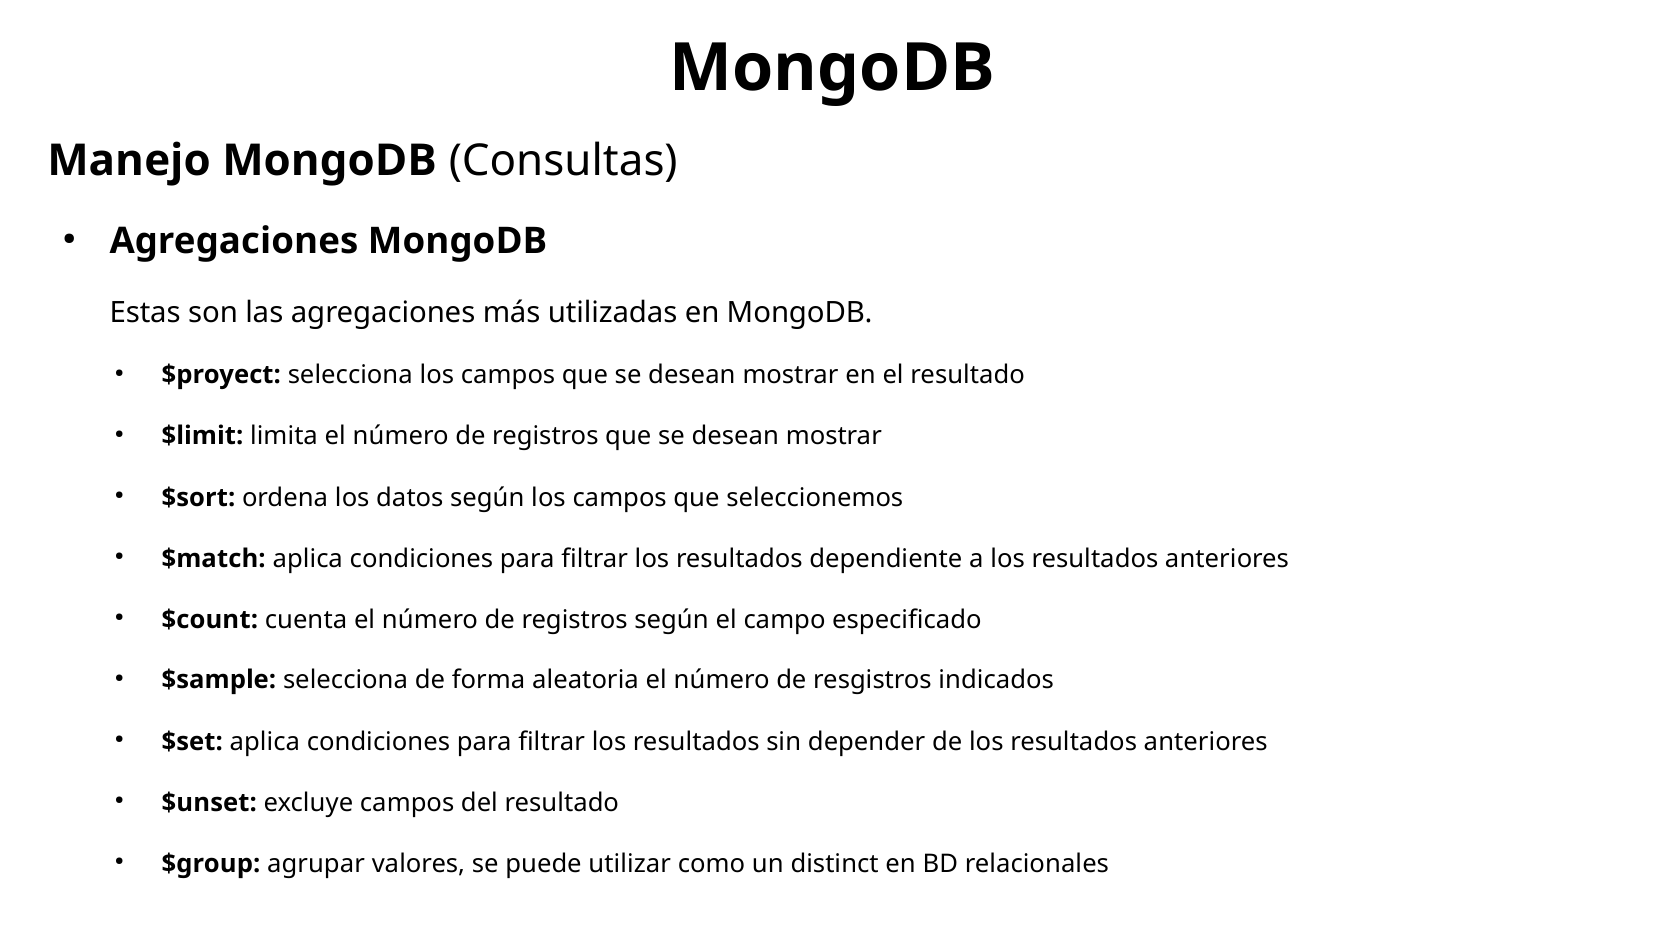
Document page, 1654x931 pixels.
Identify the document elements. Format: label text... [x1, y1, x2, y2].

title MongoDB [88, 16, 1577, 113]
list Manejo MongoDB (Consultas) Agregaciones MongoDB Estas son las agregaciones más utilizadas en MongoDB. $proyect: selecciona los campos que se desean mostrar en el resultado $limit: limita el número de registros que se desean mostrar $sort: ordena los datos según los campos que seleccionemos $match: aplica condiciones para filtrar los resultados dependiente a los resultados anteriores $count: cuenta el número de registros según el campo especificado $sample: selecciona de forma aleatoria el número de resgistros indicados $set: aplica condiciones para filtrar los resultados sin depender de los resultados anteriores $unset: excluye campos del resultado $group: agrupar valores, se puede utilizar como un distinct en BD relacionales [47, 128, 1595, 886]
